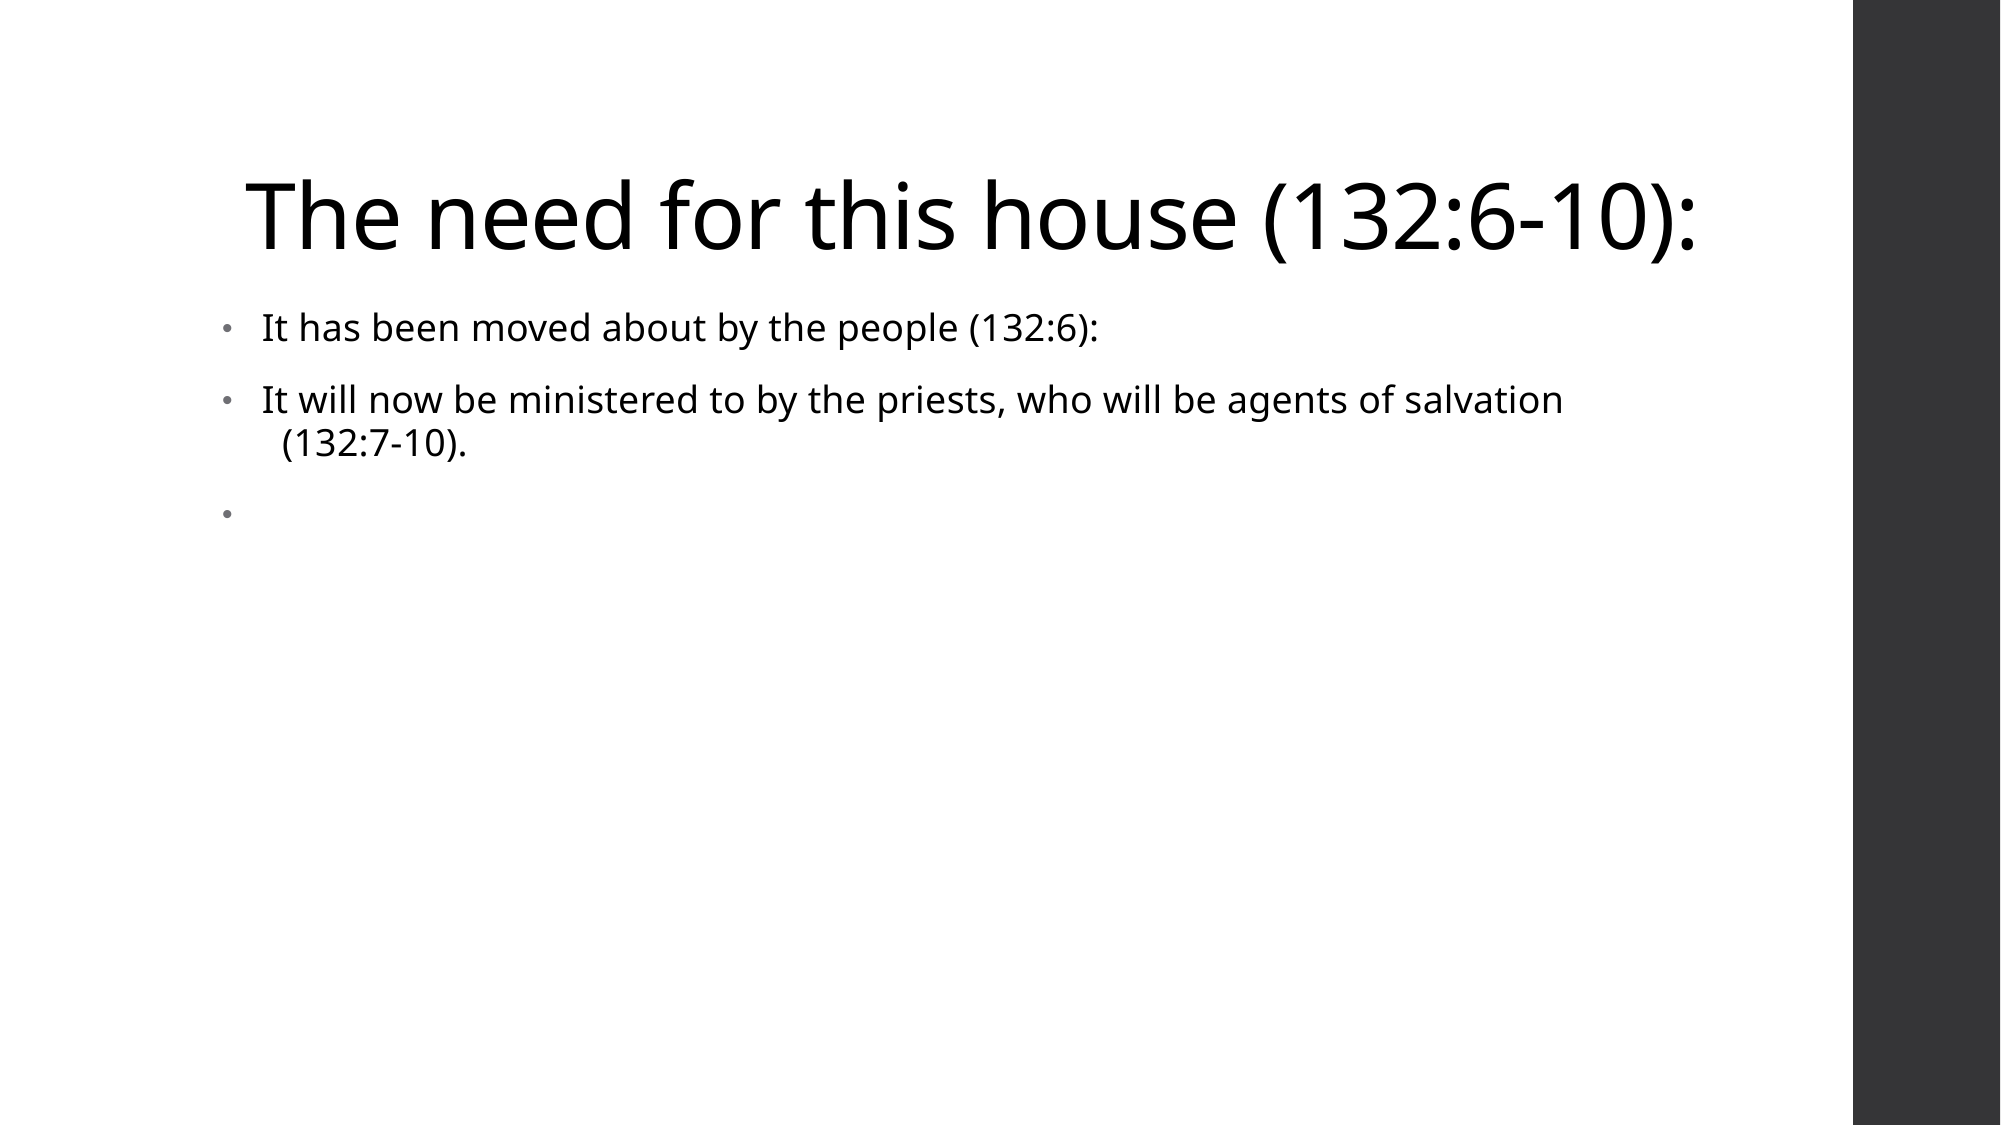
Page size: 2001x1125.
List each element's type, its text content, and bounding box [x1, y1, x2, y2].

title The need for this house (132:6-10): [206, 60, 1797, 278]
list It has been moved about by the people (132:6): It will now be ministered to by the priests, who will be agents of salvation (132:7-10). [206, 299, 1617, 1014]
